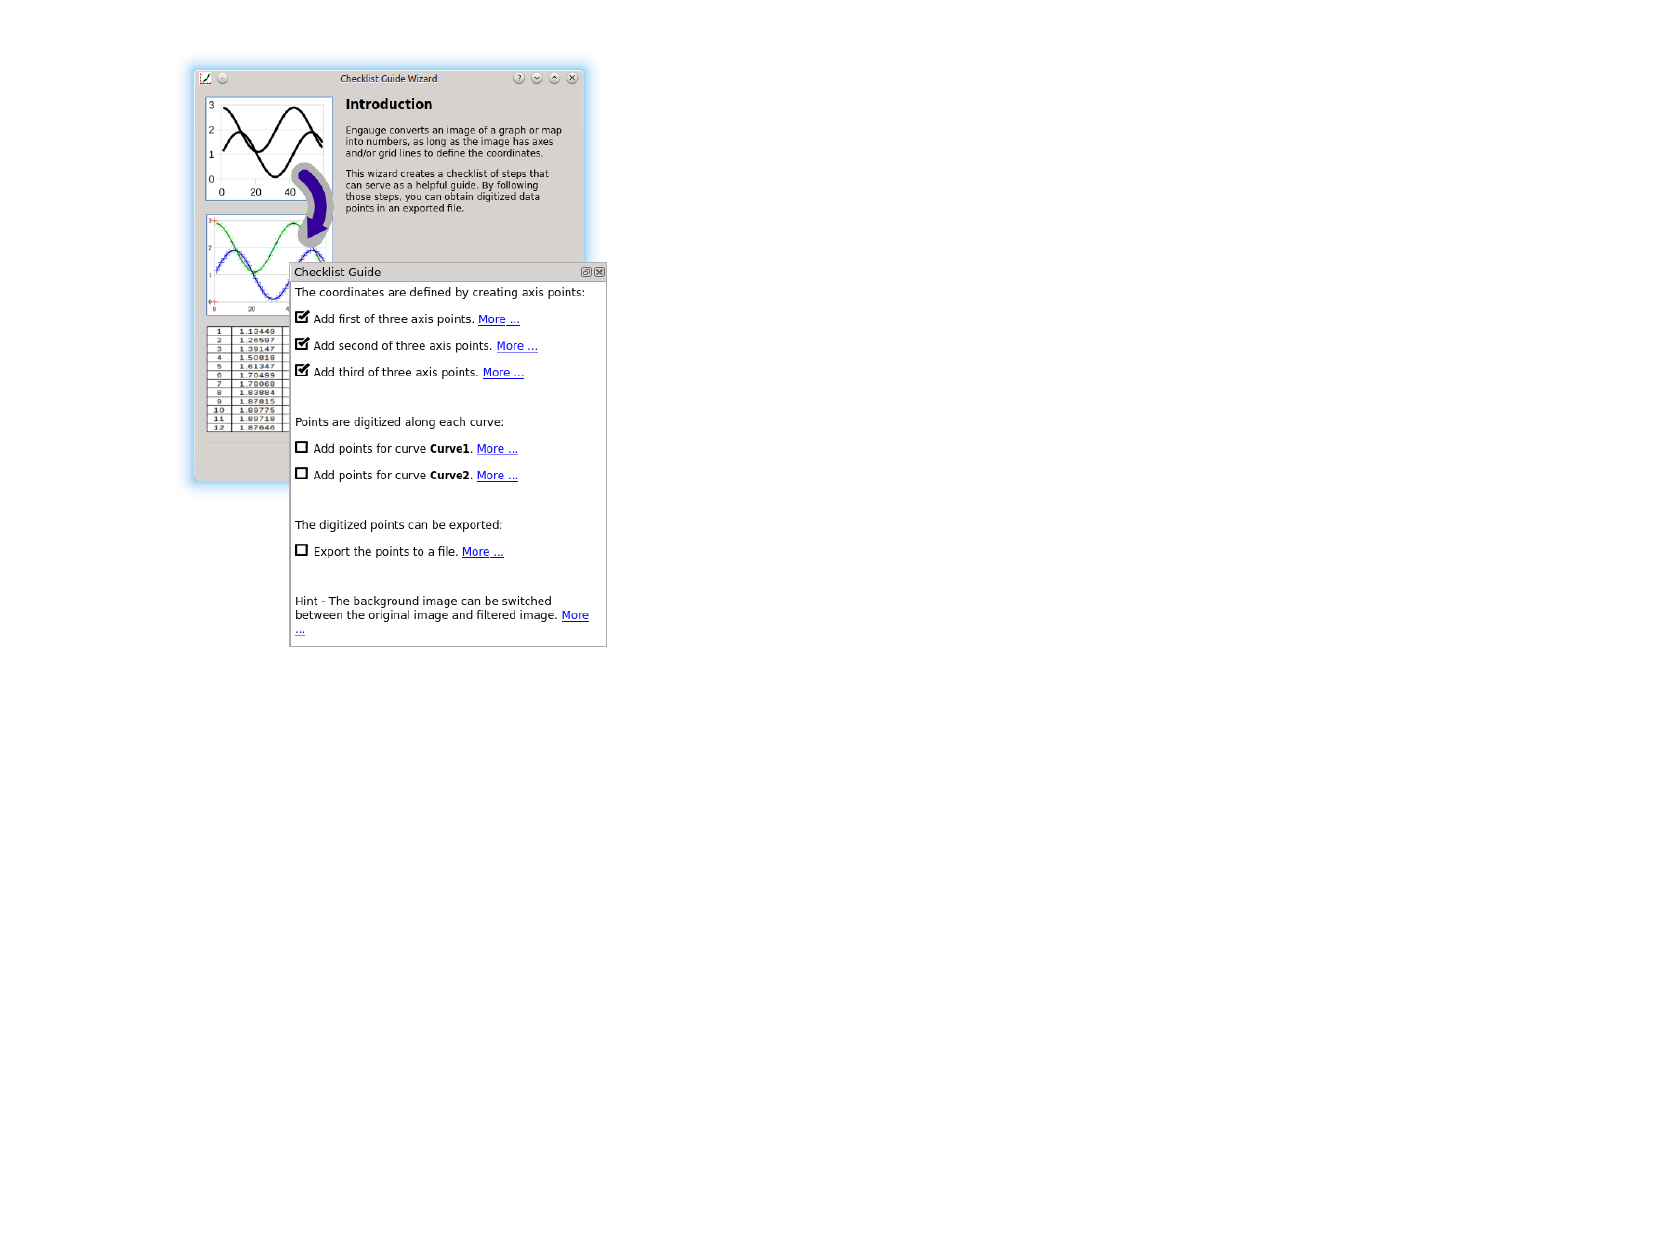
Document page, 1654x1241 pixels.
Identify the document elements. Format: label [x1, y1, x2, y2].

picture [163, 39, 614, 647]
